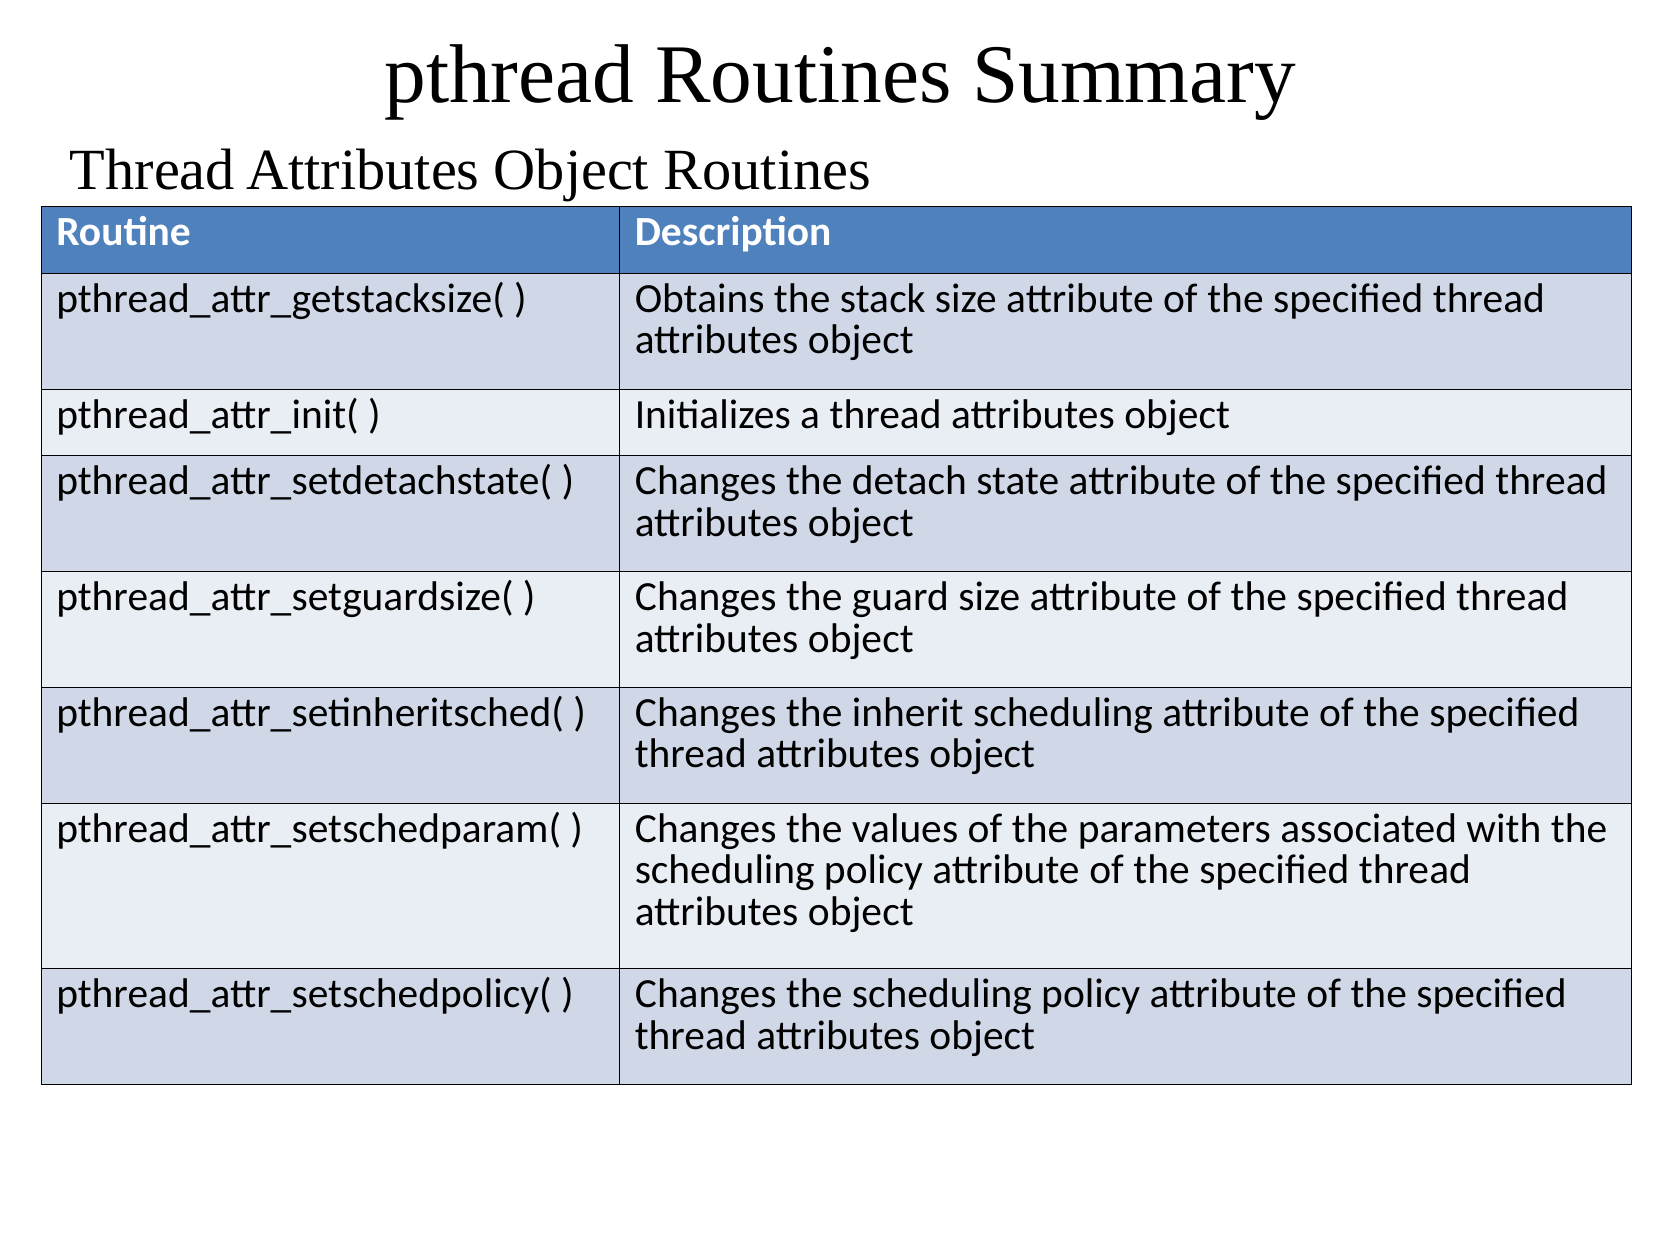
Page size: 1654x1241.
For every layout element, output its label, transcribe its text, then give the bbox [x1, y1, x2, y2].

table_cell Changes the values of the parameters associated with the scheduling policy attribute of the specified thread attributes object [620, 804, 1631, 968]
list Thread Attributes Object Routines [55, 124, 1544, 206]
table_header Description [620, 207, 1631, 273]
table_header Routine [42, 207, 619, 273]
table_cell pthread_attr_init( ) [42, 390, 619, 455]
table_cell pthread_attr_setschedpolicy( ) [42, 969, 619, 1084]
table_cell pthread_attr_setinheritsched( ) [42, 688, 619, 803]
table_cell Changes the guard size attribute of the specified thread attributes object [620, 572, 1631, 687]
table_cell Obtains the stack size attribute of the specified thread attributes object [620, 274, 1631, 389]
table_cell pthread_attr_setguardsize( ) [42, 572, 619, 687]
table_cell Changes the scheduling policy attribute of the specified thread attributes object [620, 969, 1631, 1084]
table_cell Changes the detach state attribute of the specified thread attributes object [620, 456, 1631, 571]
table_cell Changes the inherit scheduling attribute of the specified thread attributes object [620, 688, 1631, 803]
table_cell pthread_attr_getstacksize( ) [42, 274, 619, 389]
table_cell pthread_attr_setschedparam( ) [42, 804, 619, 968]
table_cell Initializes a thread attributes object [620, 390, 1631, 455]
title pthread Routines Summary [96, 0, 1585, 138]
table_cell pthread_attr_setdetachstate( ) [42, 456, 619, 571]
